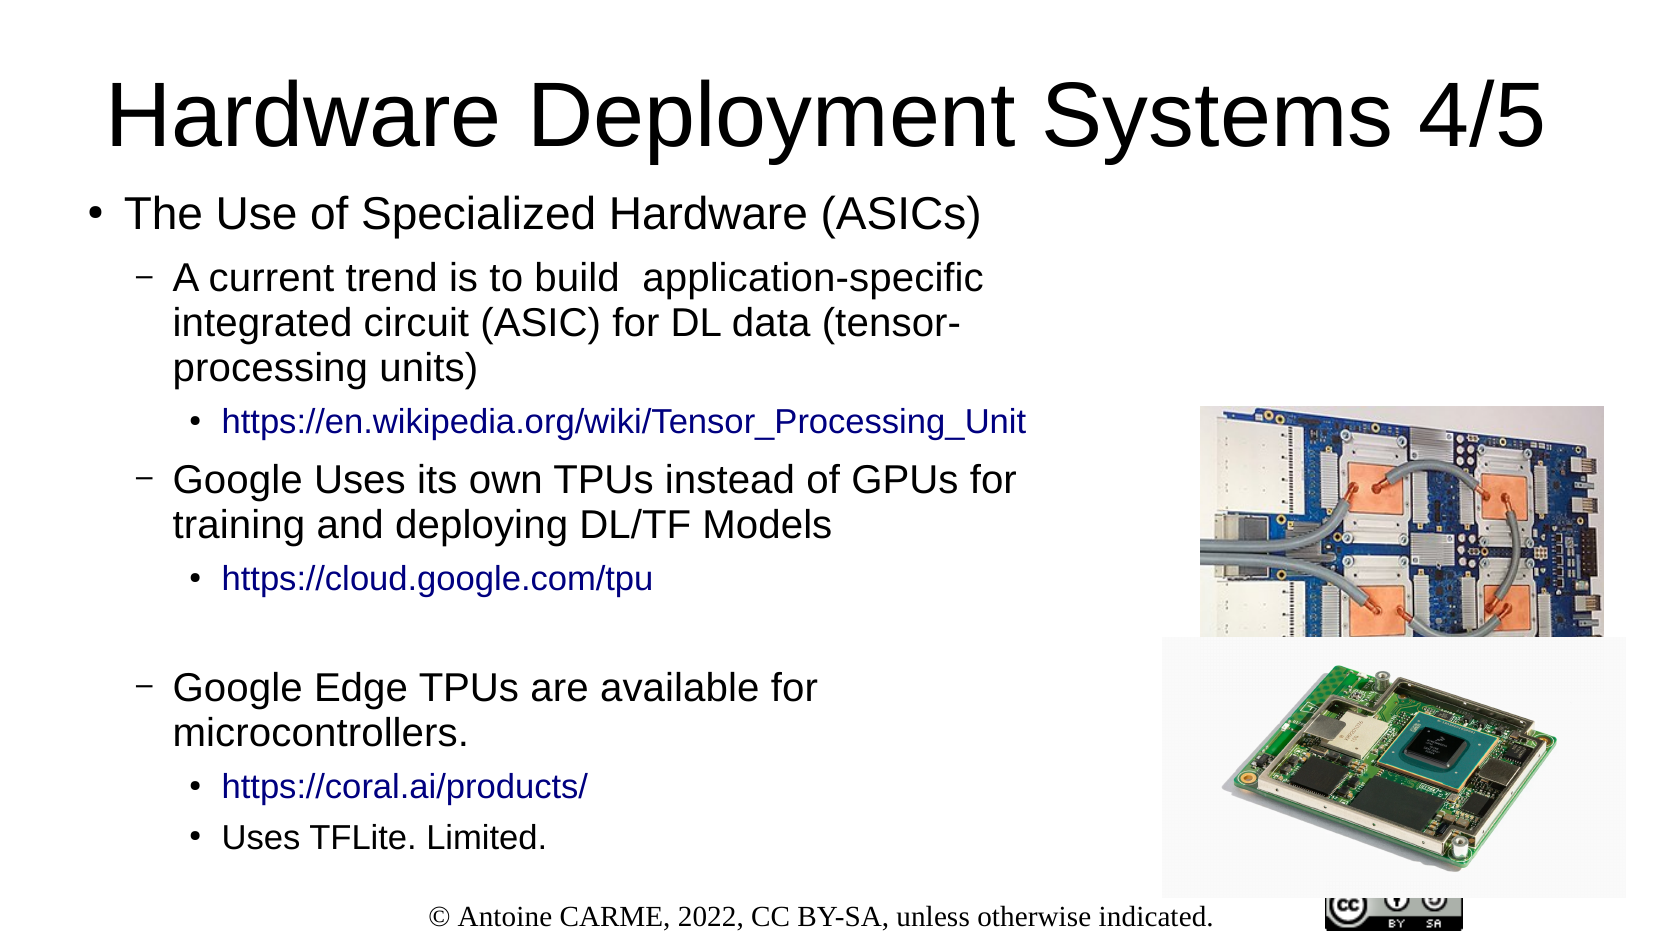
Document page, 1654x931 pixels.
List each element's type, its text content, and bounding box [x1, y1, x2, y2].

title Hardware Deployment Systems 4/5 [82, 37, 1571, 193]
picture [1162, 406, 1626, 931]
list The Use of Specialized Hardware (ASICs) A current trend is to build application-specific integrated circuit (ASIC) for DL data (tensor-processing units) https://en.wikipedia.org/wiki/Tensor_Processing_Unit Google Uses its own TPUs instead of GPUs for training and deploying DL/TF Models https://cloud.google.com/tpu Google Edge TPUs are available for microcontrollers. https://coral.ai/products/ Uses TFLite. Limited. [75, 187, 1051, 863]
